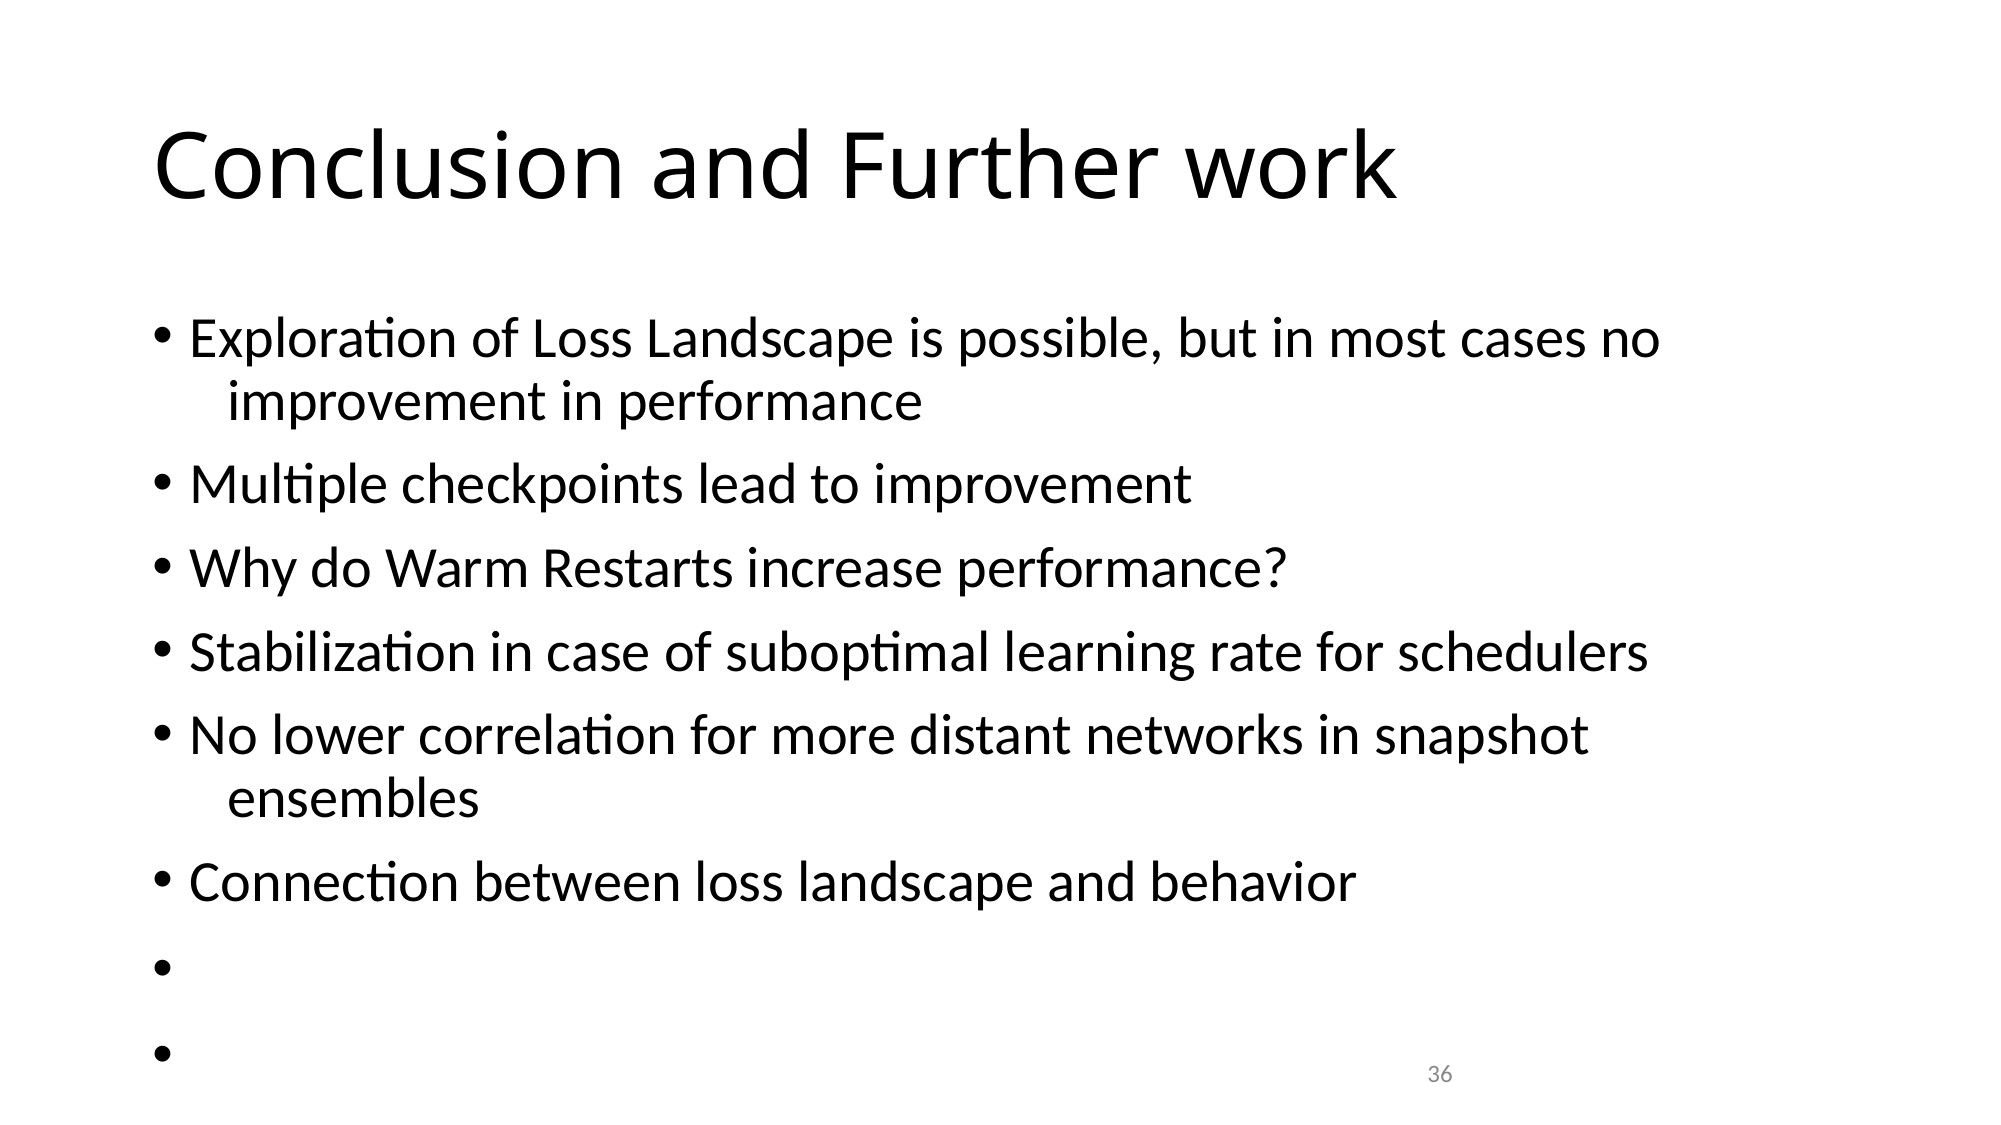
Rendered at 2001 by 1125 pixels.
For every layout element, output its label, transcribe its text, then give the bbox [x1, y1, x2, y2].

text_box [1412, 1042, 1863, 1103]
list Exploration of Loss Landscape is possible, but in most cases no improvement in performance Multiple checkpoints lead to improvement Why do Warm Restarts increase performance? Stabilization in case of suboptimal learning rate for schedulers No lower correlation for more distant networks in snapshot ensembles Connection between loss landscape and behavior [137, 299, 1863, 1014]
title Conclusion and Further work [137, 59, 1863, 278]
